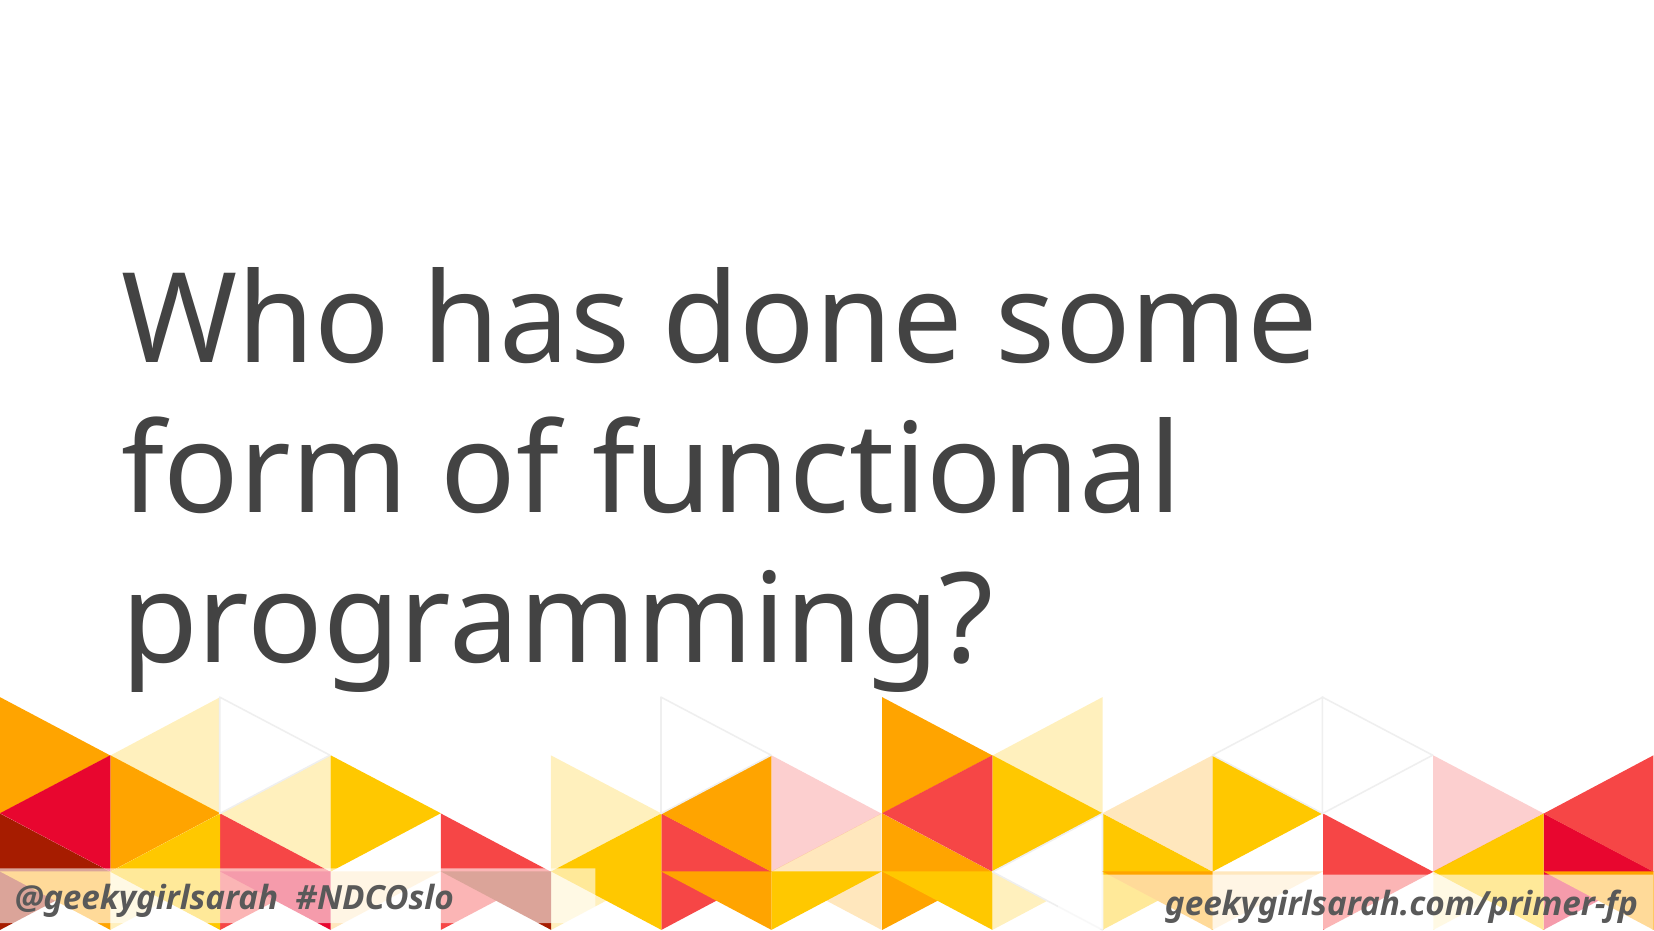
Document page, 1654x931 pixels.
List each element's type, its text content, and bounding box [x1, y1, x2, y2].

text_box Who has done some form of functional programming? [106, 330, 1548, 594]
